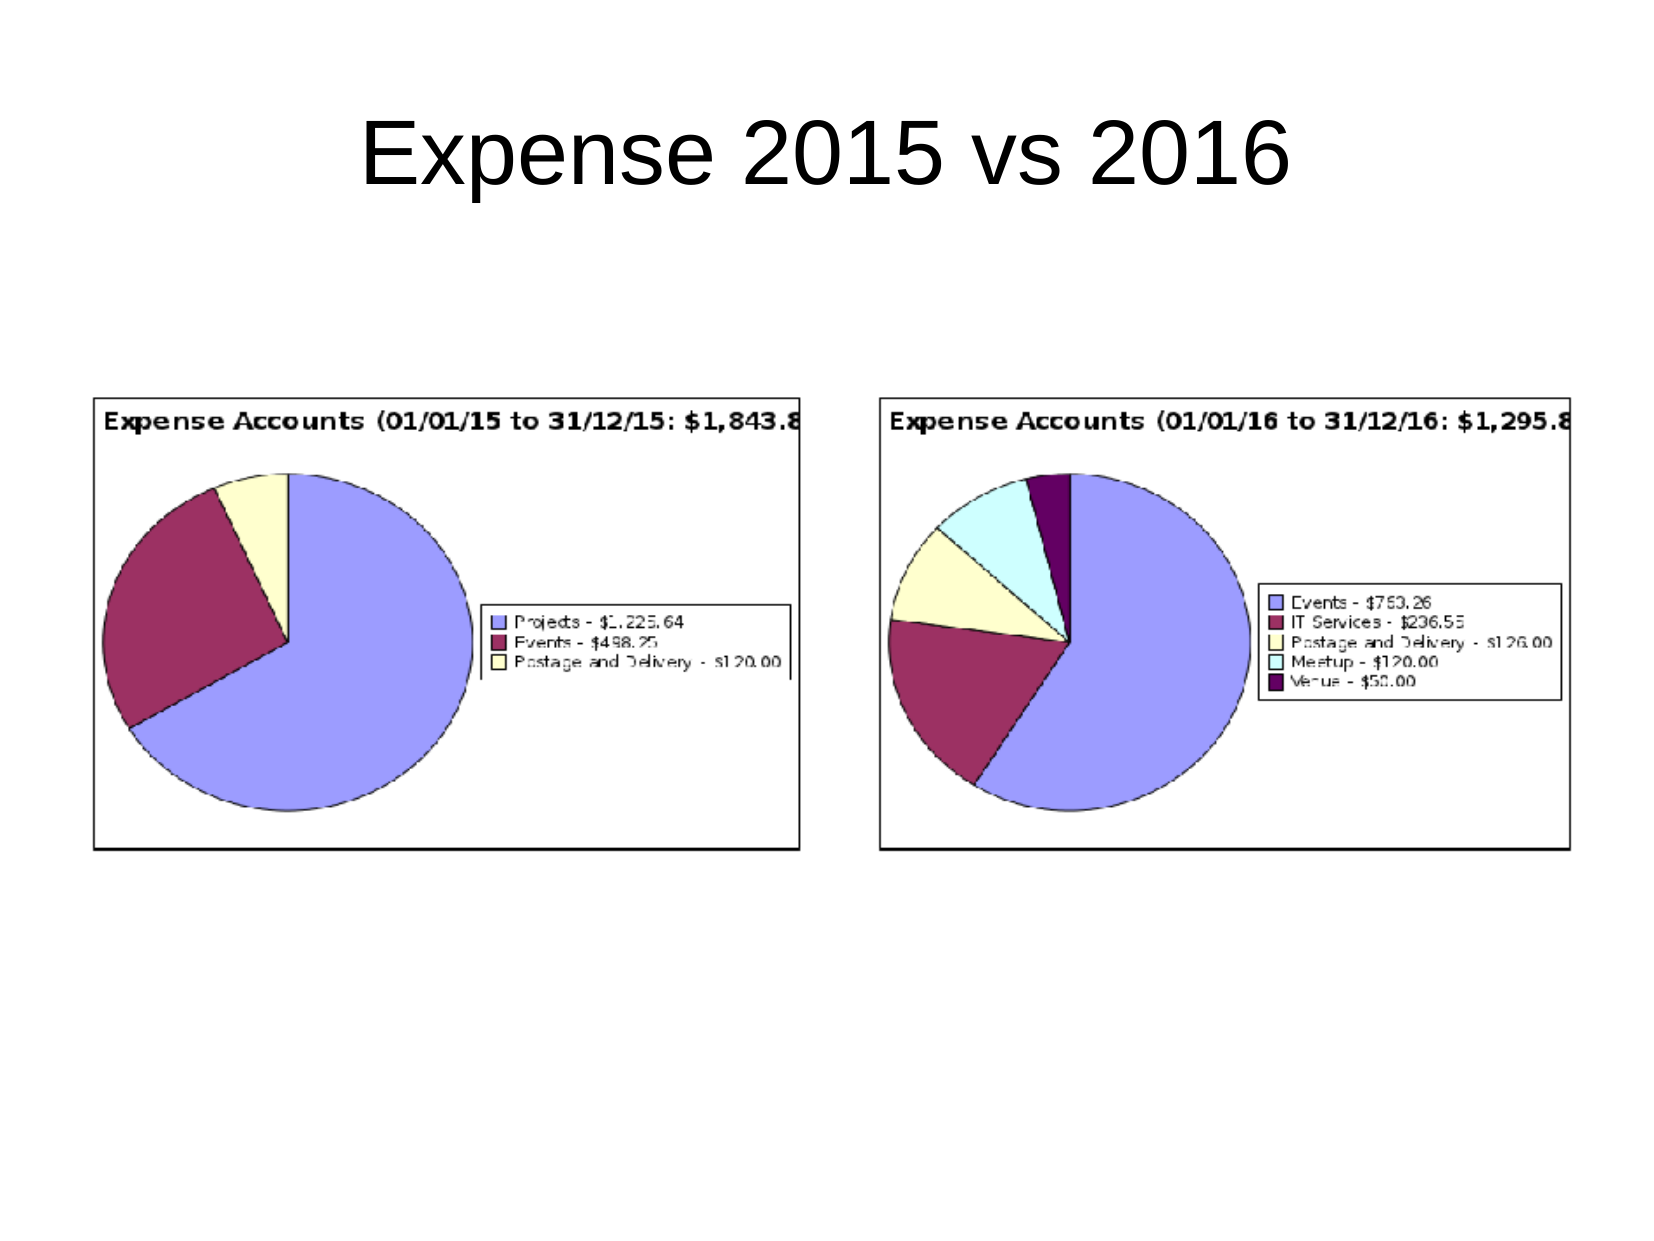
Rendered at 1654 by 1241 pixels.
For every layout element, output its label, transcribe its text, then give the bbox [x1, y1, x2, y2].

title Expense 2015 vs 2016 [82, 49, 1571, 257]
picture [51, 359, 1654, 1241]
